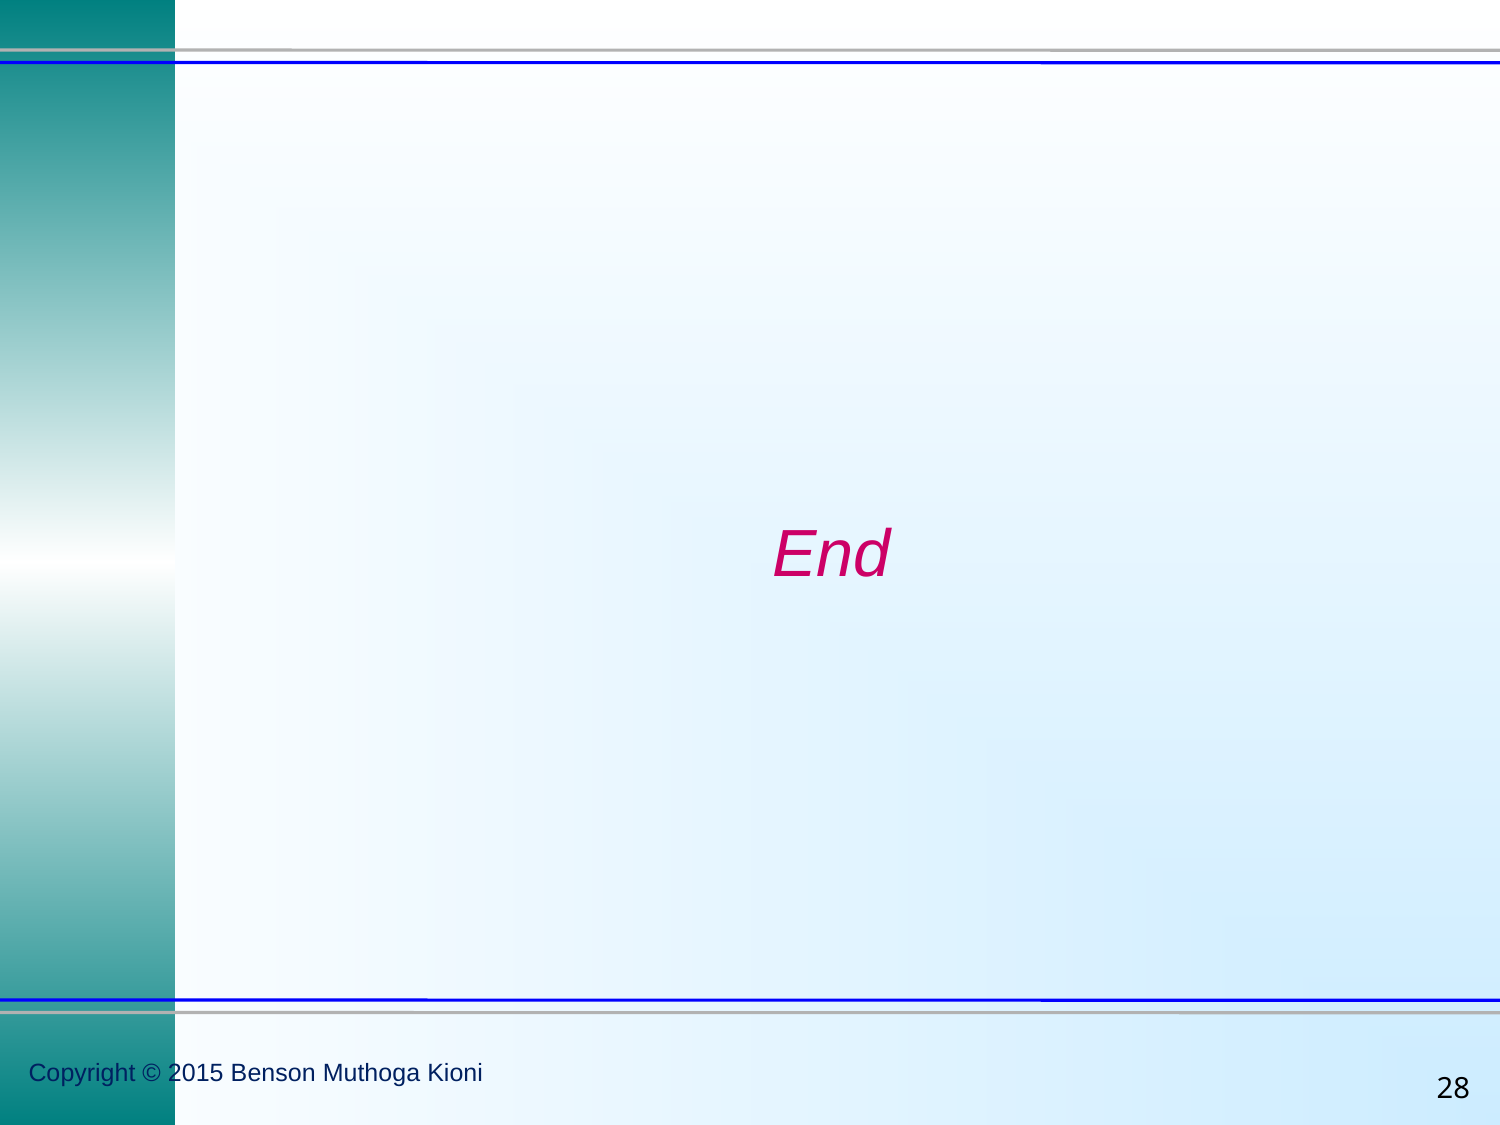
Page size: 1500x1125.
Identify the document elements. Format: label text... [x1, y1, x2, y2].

picture [175, 1002, 1500, 1011]
picture [175, 1015, 1500, 1125]
text_box End [212, 149, 1450, 951]
picture [175, 52, 1500, 61]
picture [175, 0, 1500, 48]
picture [175, 65, 1500, 998]
